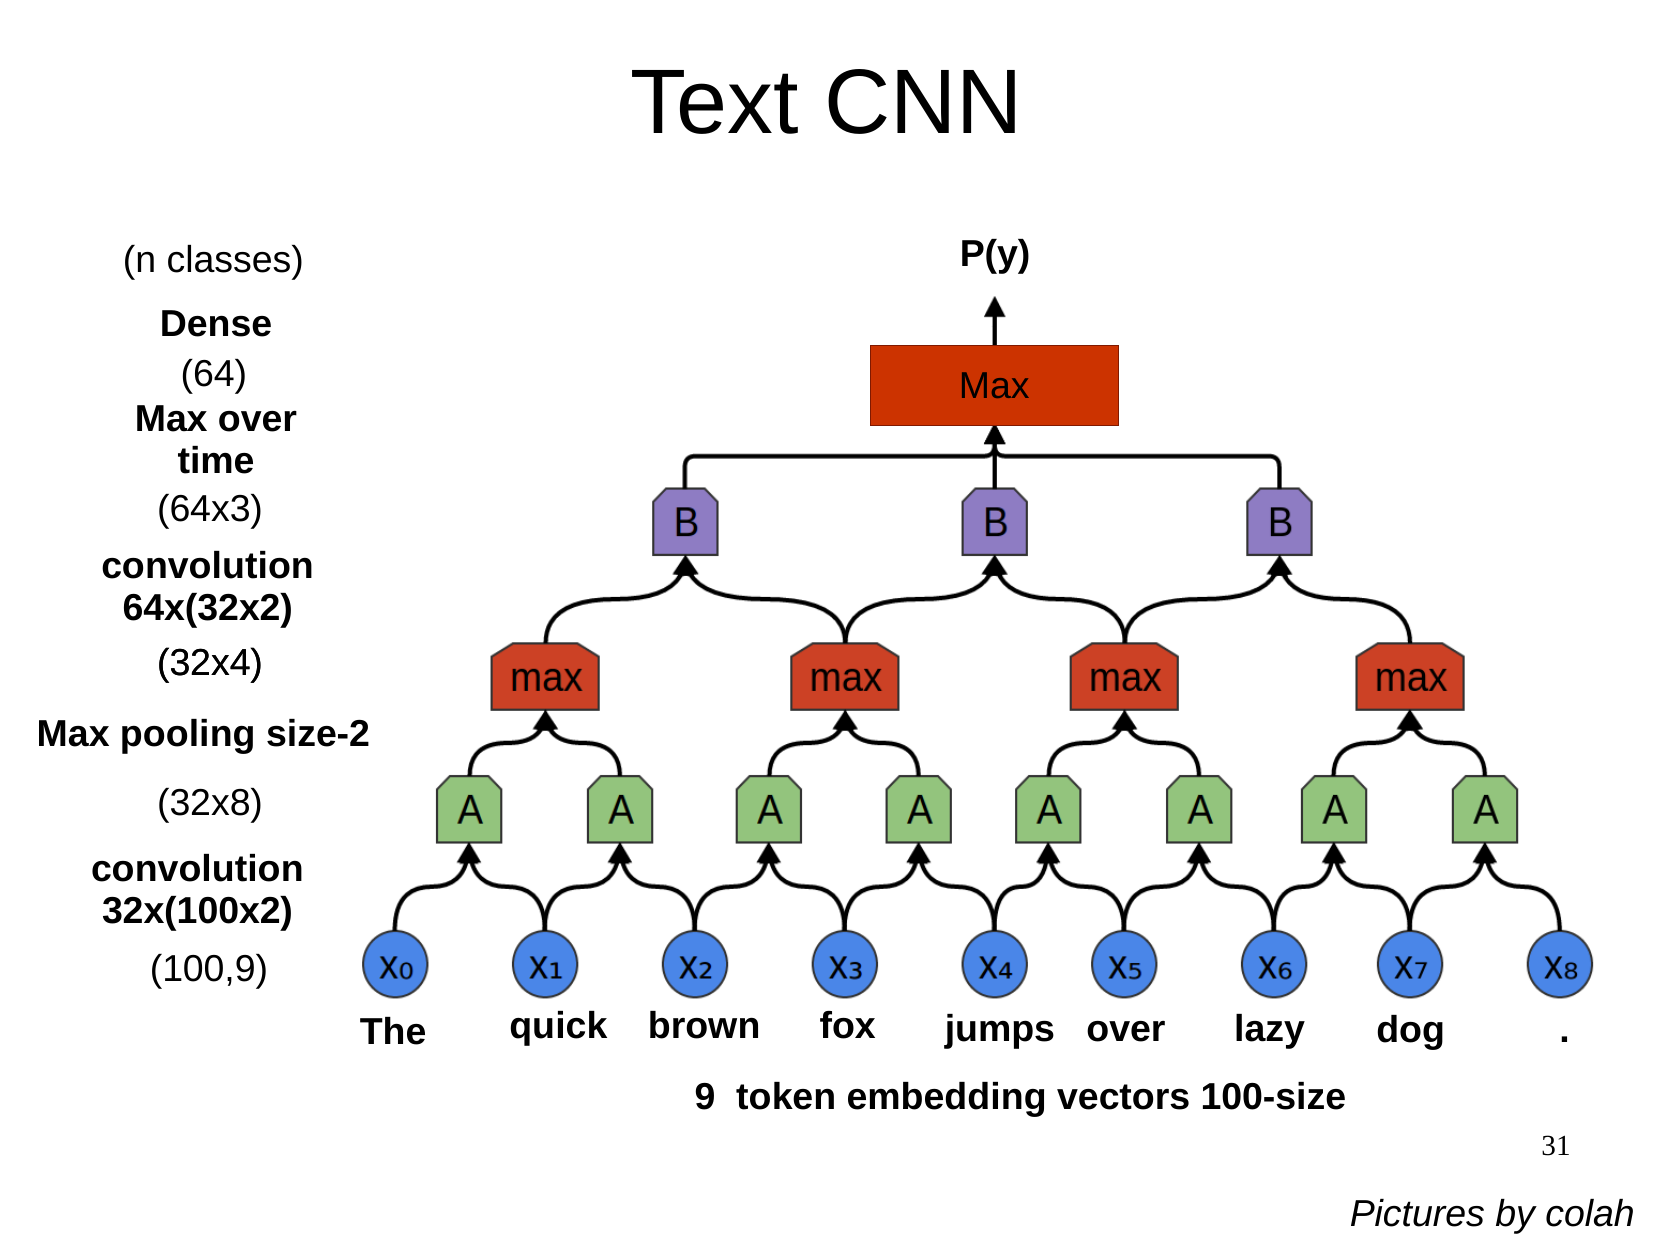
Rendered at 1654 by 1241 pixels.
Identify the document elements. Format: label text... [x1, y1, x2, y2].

text_box convolution 32x(100x2) [25, 840, 371, 939]
text_box . [1544, 1000, 1654, 1058]
text_box Dense [94, 295, 338, 395]
text_box brown [633, 997, 781, 1055]
text_box jumps [930, 1000, 1071, 1058]
text_box Pictures by colah [1335, 1185, 1654, 1241]
text_box The [345, 1003, 445, 1061]
text_box (32x8) [142, 774, 338, 876]
text_box (n classes) [108, 230, 334, 288]
text_box (64x3) [142, 489, 338, 582]
text_box quick [494, 997, 633, 1055]
text_box P(y) [945, 225, 1046, 282]
text_box convolution 64x(32x2) [57, 536, 359, 636]
text_box Max over time [94, 395, 338, 489]
text_box over [1071, 1000, 1219, 1058]
text_box Max pooling size-2 [21, 705, 412, 762]
text_box (32x4) [142, 633, 338, 736]
text_box (64) [102, 344, 383, 402]
text_box 9 token embedding vectors 100-size [679, 1068, 1366, 1126]
text_box fox [804, 997, 905, 1055]
text_box (100,9) [135, 940, 331, 1043]
title Text CNN [82, 49, 1571, 257]
picture [345, 284, 1606, 1004]
text_box lazy [1219, 1000, 1361, 1058]
text_box Max [870, 345, 1119, 426]
text_box dog [1361, 1000, 1516, 1058]
